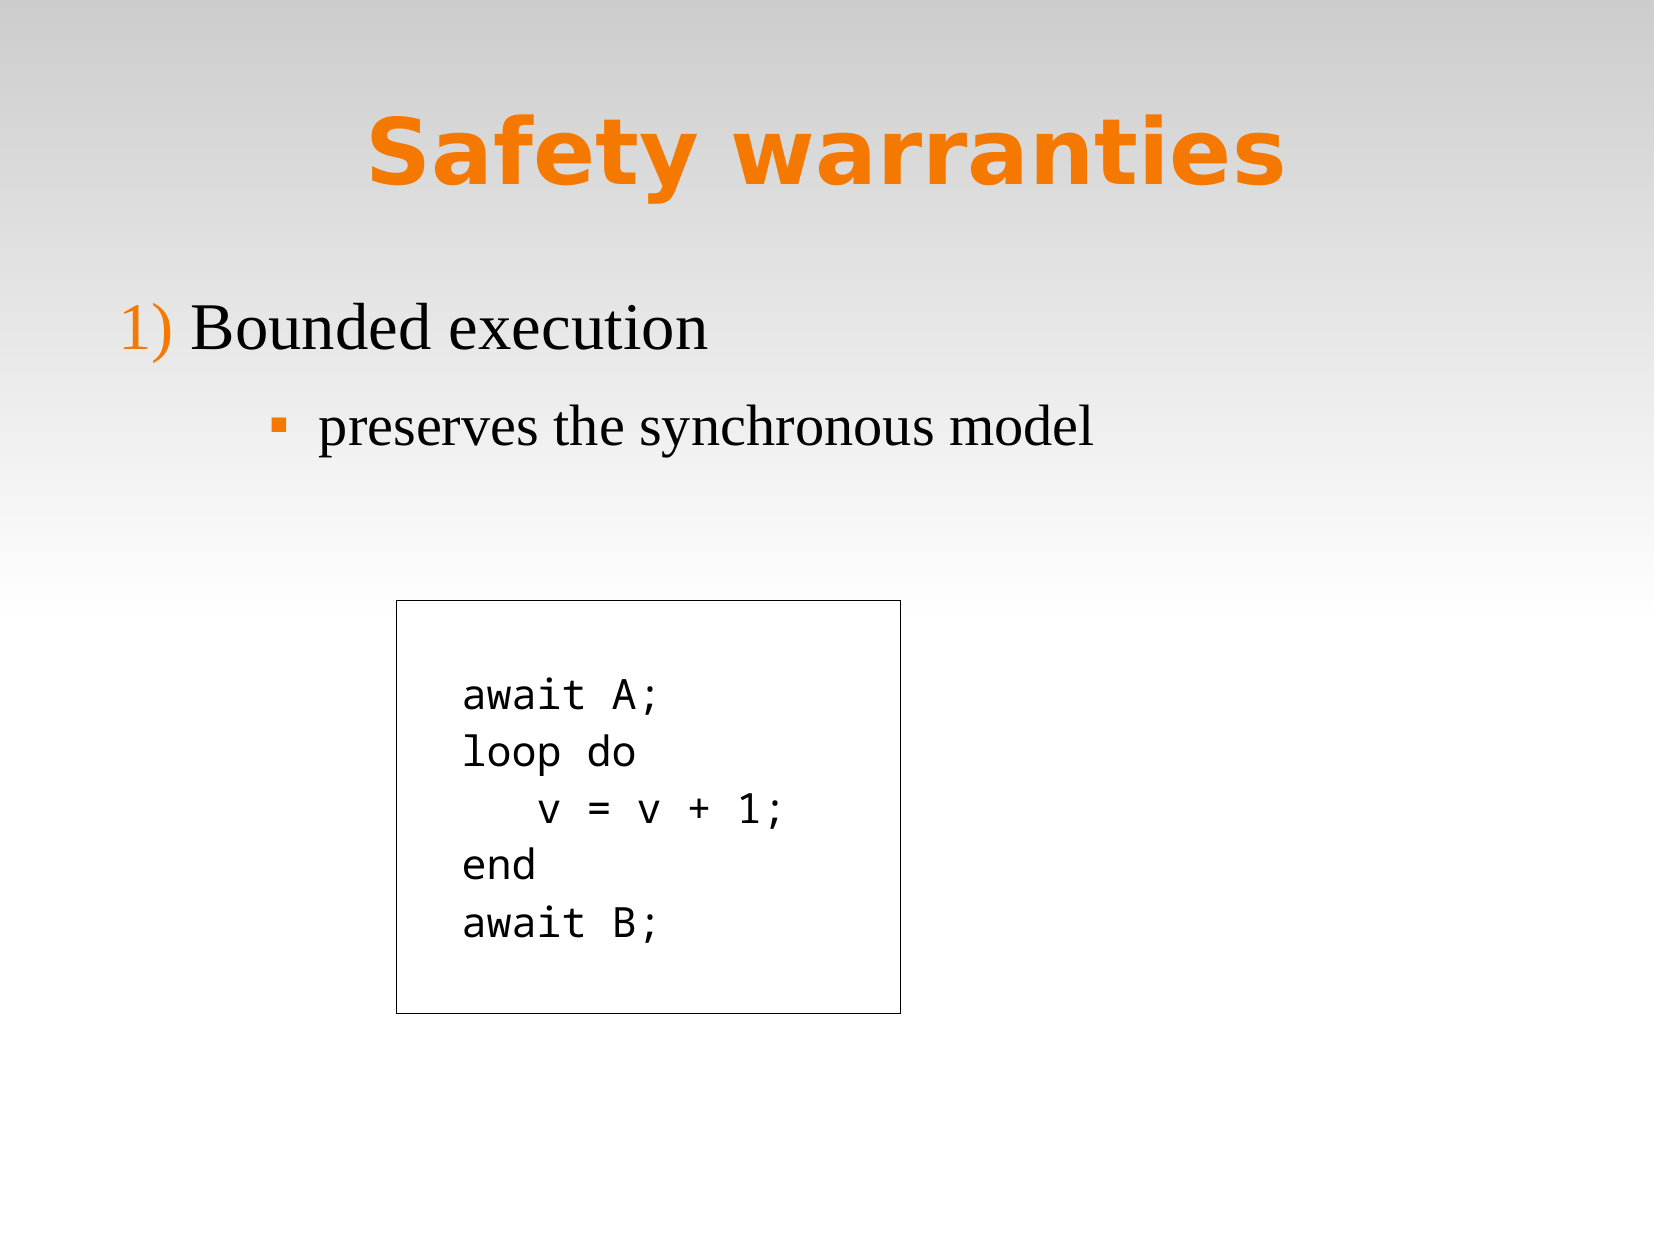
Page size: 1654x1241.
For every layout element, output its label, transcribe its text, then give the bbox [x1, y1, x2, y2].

title Safety warranties [82, 49, 1571, 257]
list Bounded execution preserves the synchronous model [82, 290, 1571, 1109]
text_box await A; loop do v = v + 1; end await B; [396, 600, 901, 955]
